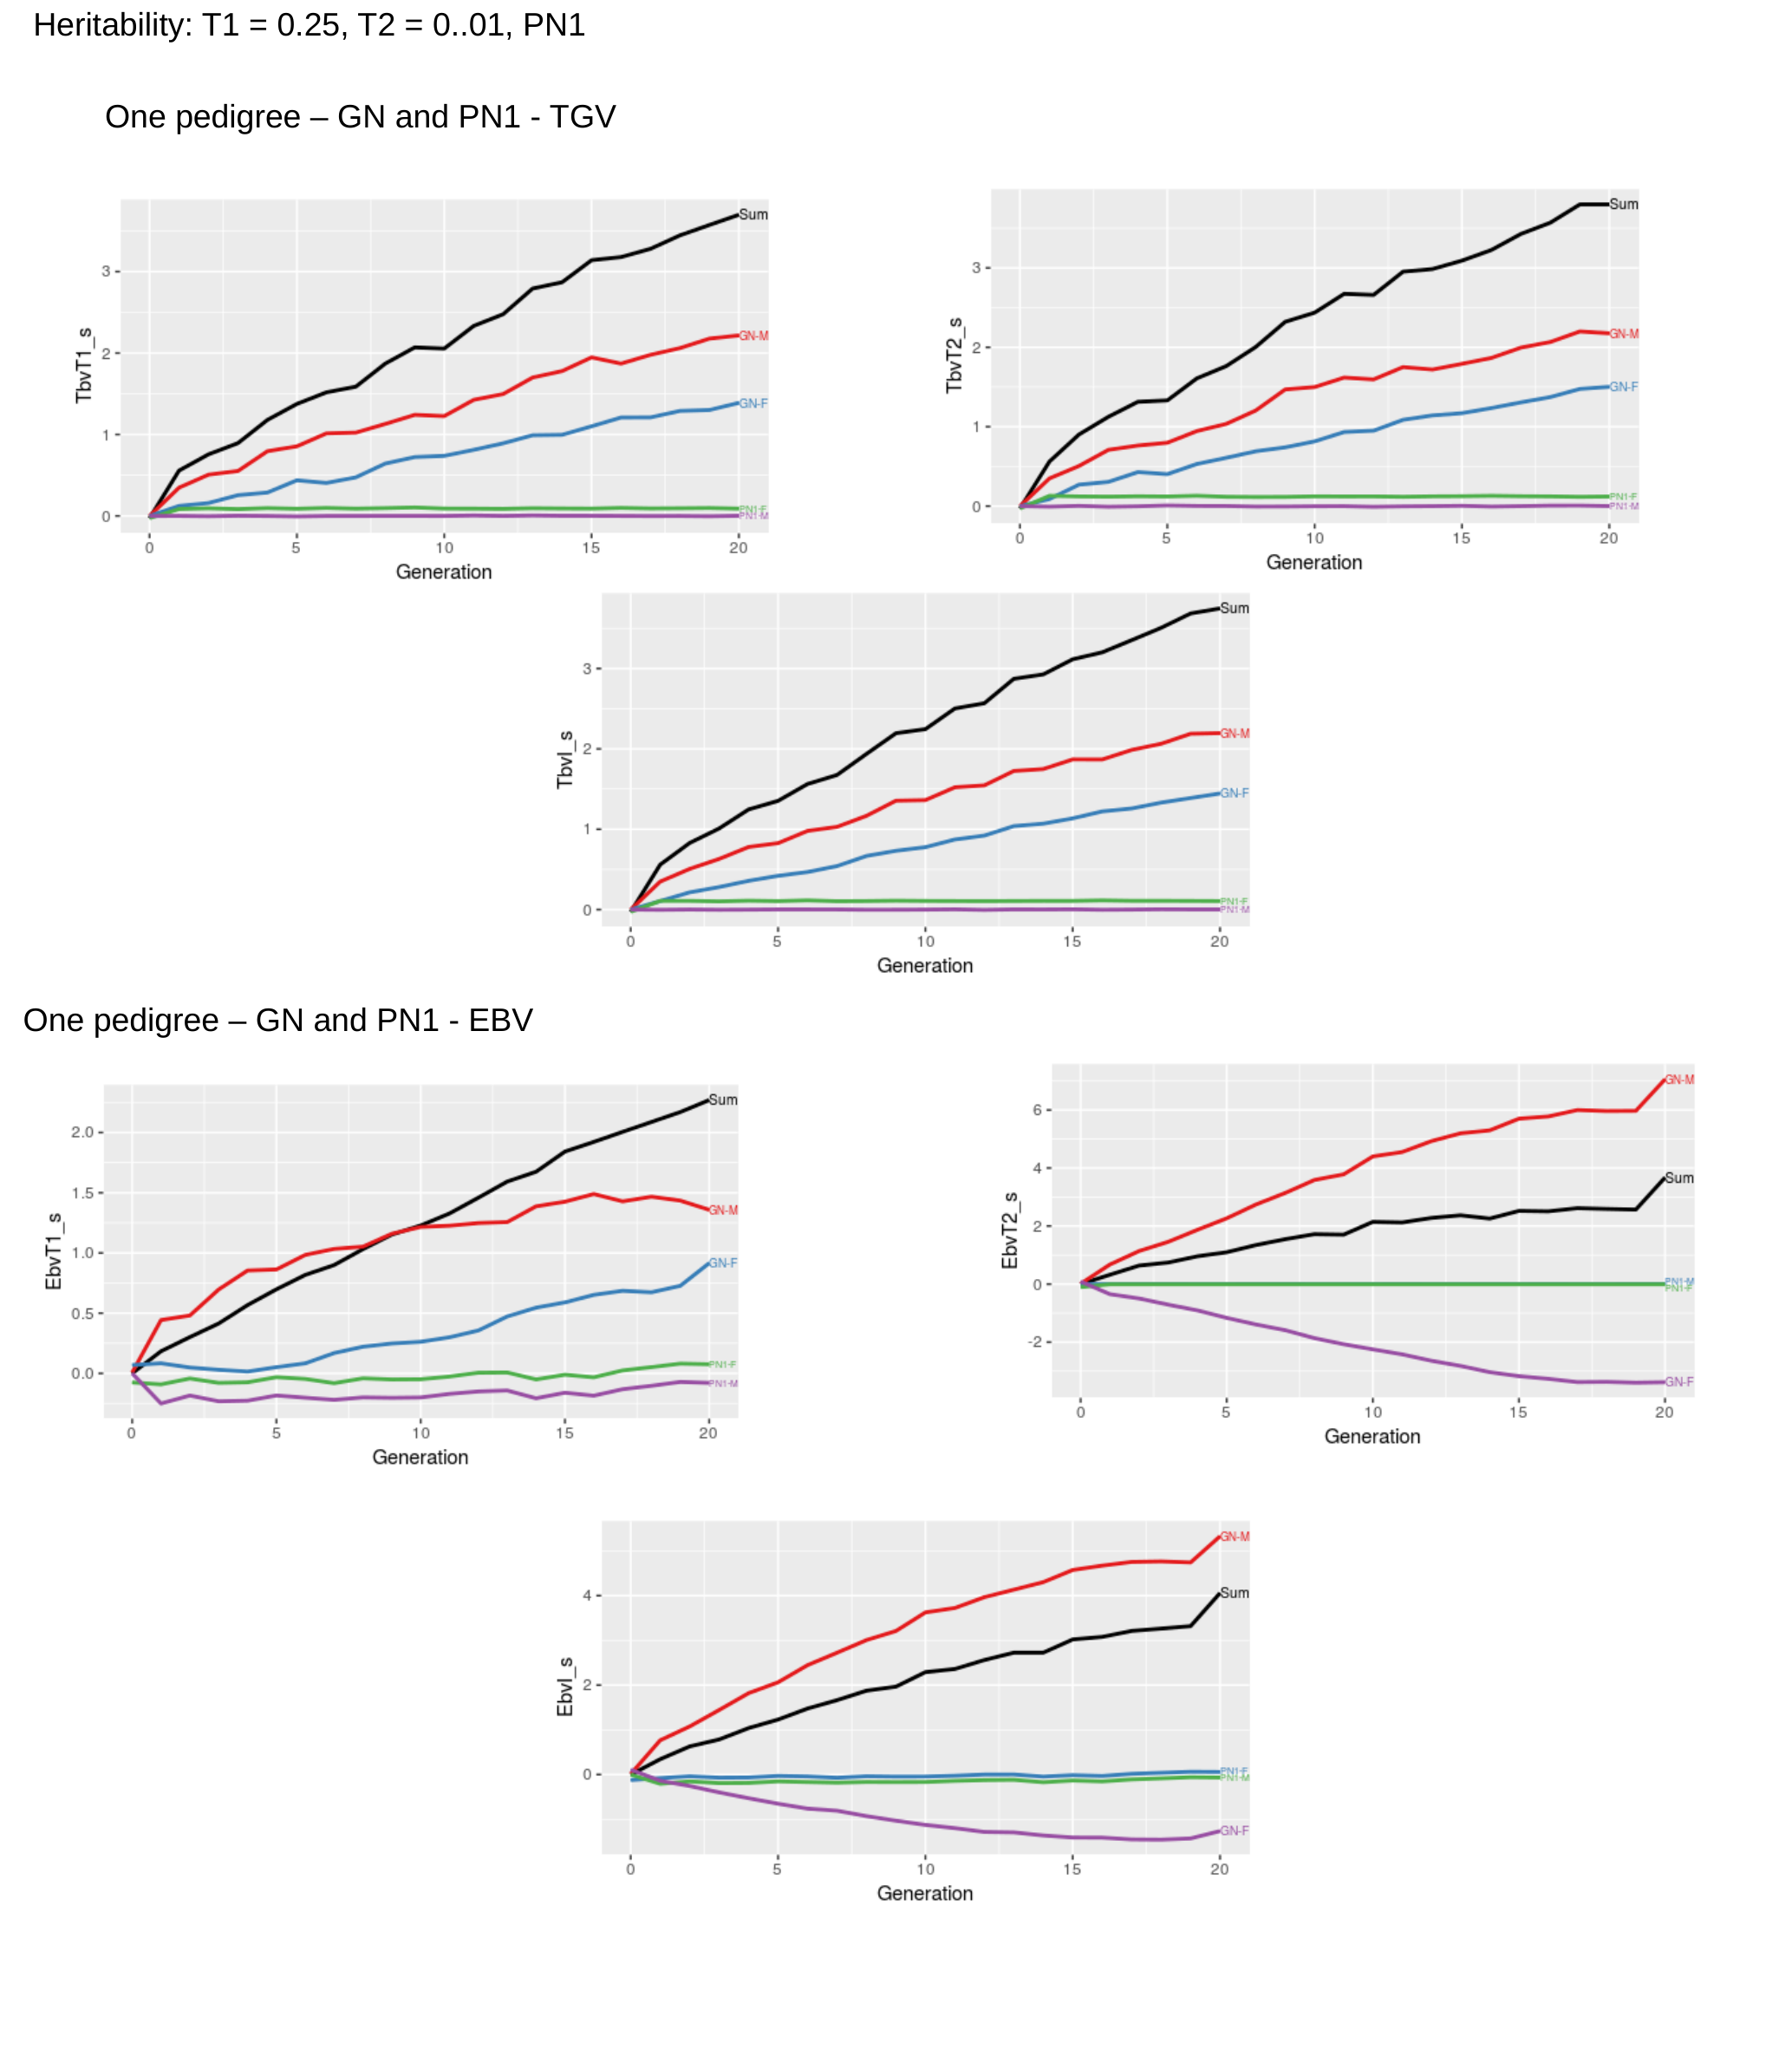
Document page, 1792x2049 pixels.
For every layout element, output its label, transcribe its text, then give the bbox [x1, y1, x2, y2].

picture [36, 1075, 748, 1479]
picture [67, 179, 1649, 988]
text_box Heritability: T1 = 0.25, T2 = 0..01, PN1 [20, 0, 819, 49]
text_box One pedigree – GN and PN1 - EBV [10, 995, 1434, 1045]
picture [548, 1511, 1260, 1915]
picture [993, 1054, 1704, 1459]
text_box One pedigree – GN and PN1 - TGV [92, 92, 1515, 142]
